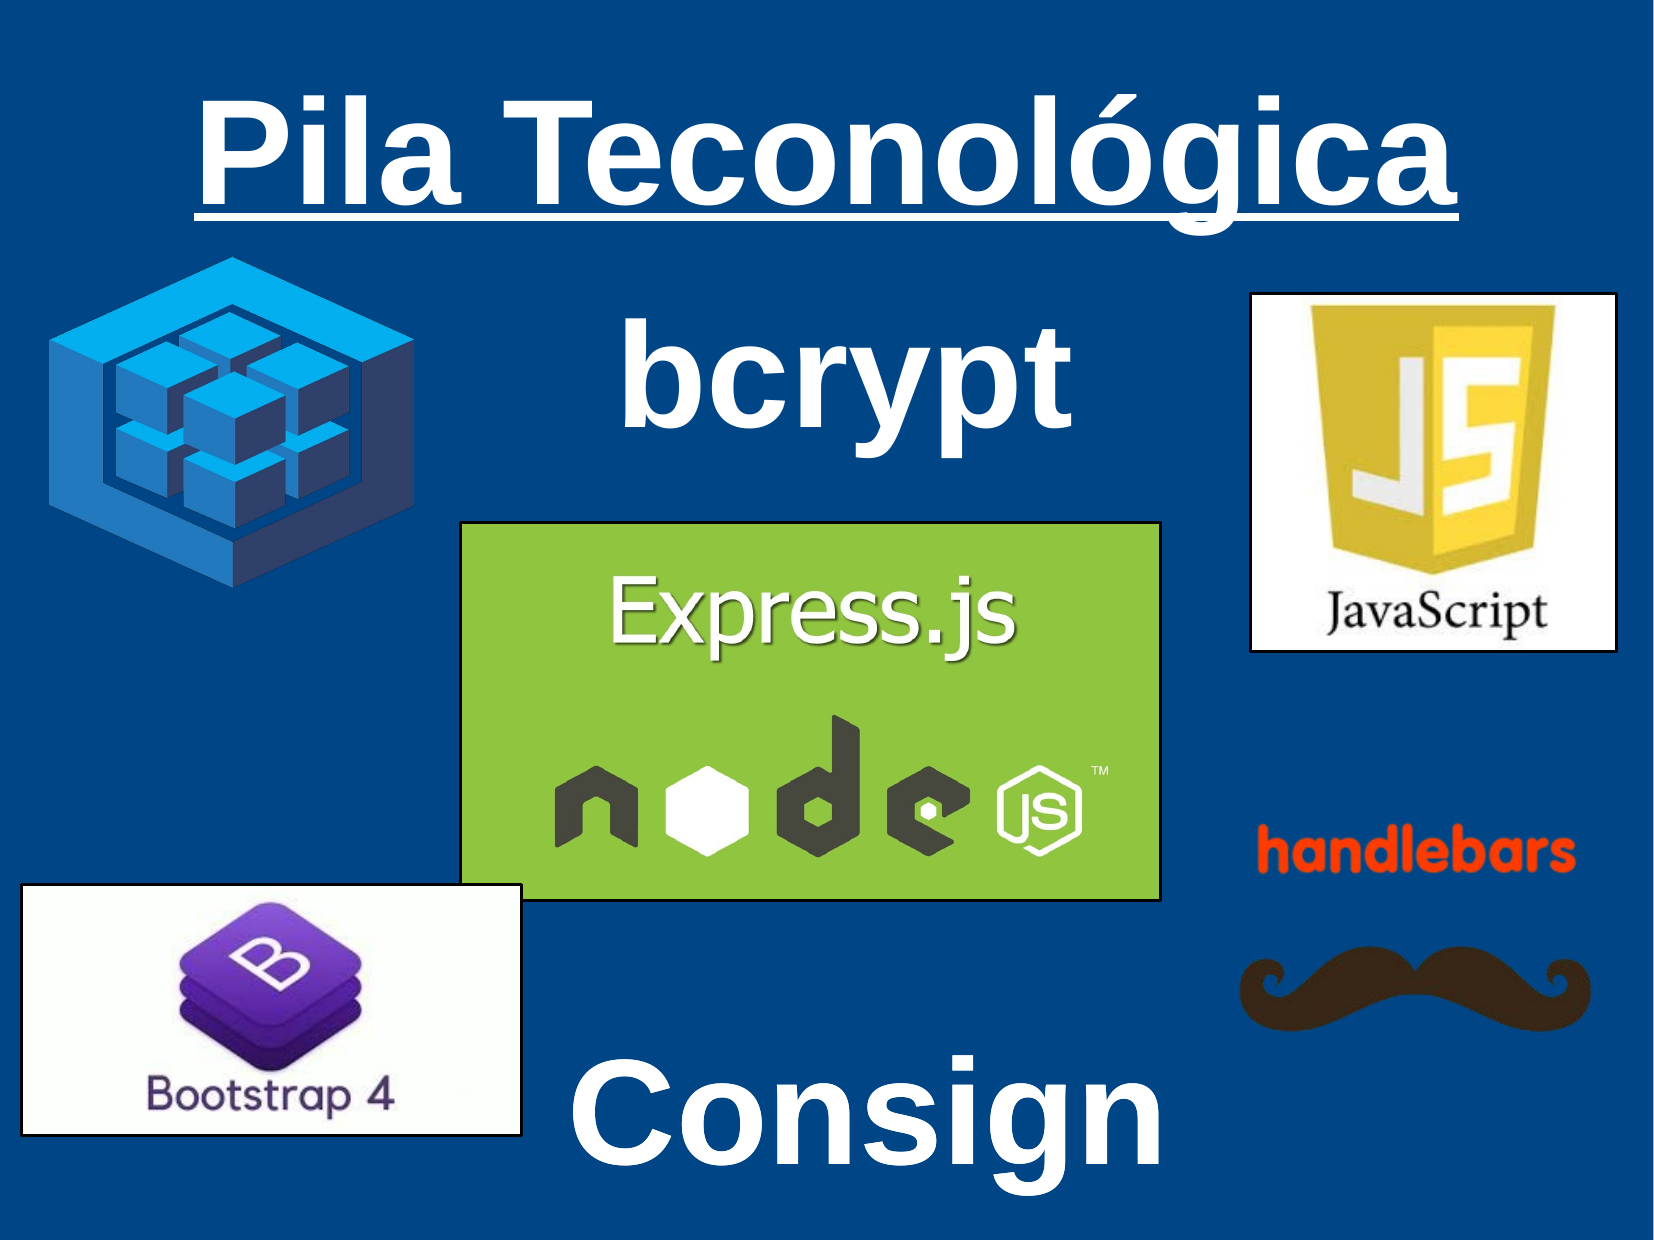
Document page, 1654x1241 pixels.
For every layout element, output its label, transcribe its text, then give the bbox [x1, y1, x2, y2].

picture [462, 524, 1654, 1092]
picture [22, 885, 520, 1135]
title Consign [531, 1009, 1205, 1217]
picture [49, 256, 414, 588]
title bcrypt [507, 271, 1182, 479]
picture [1251, 295, 1616, 650]
title Pila Teconológica [82, 49, 1571, 257]
